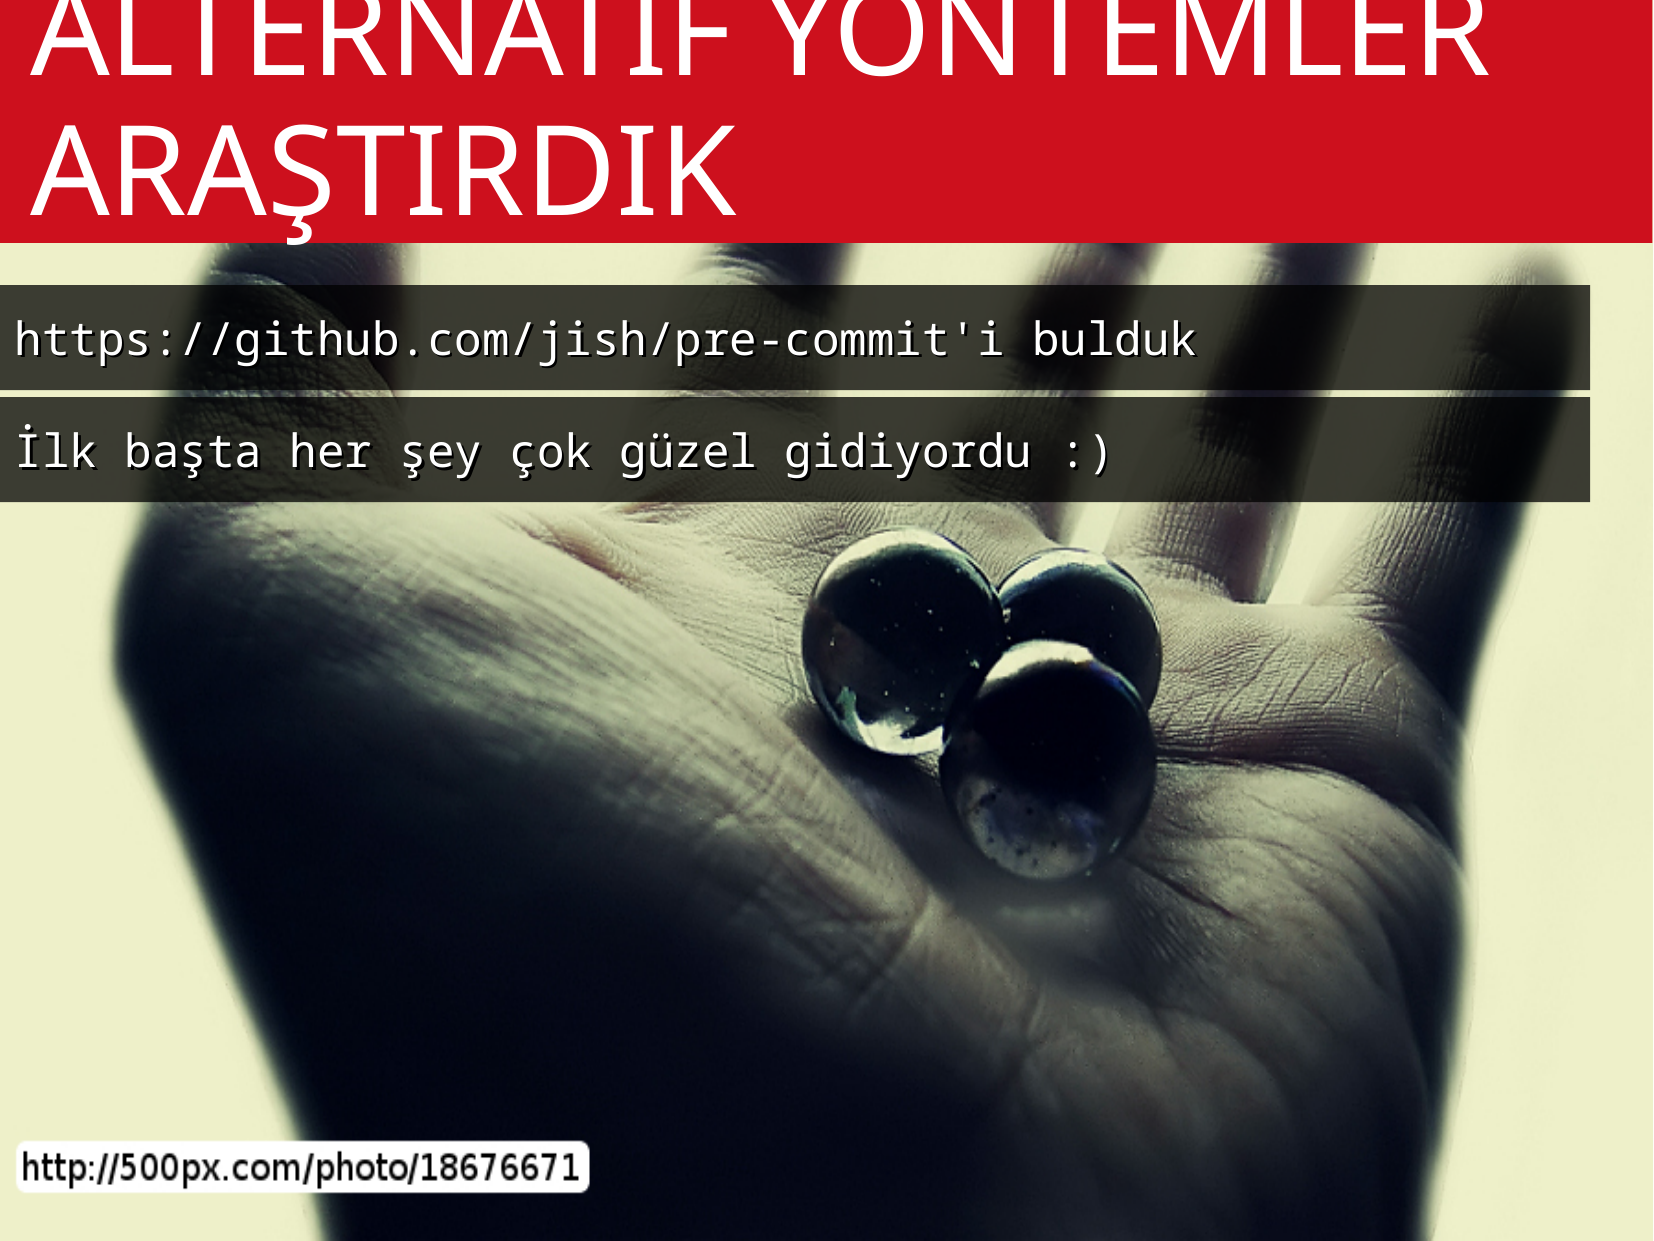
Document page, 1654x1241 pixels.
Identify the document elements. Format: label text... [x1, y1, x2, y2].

picture [0, 0, 1654, 1241]
text_box https://github.com/jish/pre-commit'i bulduk [0, 285, 1591, 391]
title ALTERNATİF YÖNTEMLER ARAŞTIRDIK [0, 0, 1653, 207]
text_box İlk başta her şey çok güzel gidiyordu :) [0, 397, 1591, 503]
